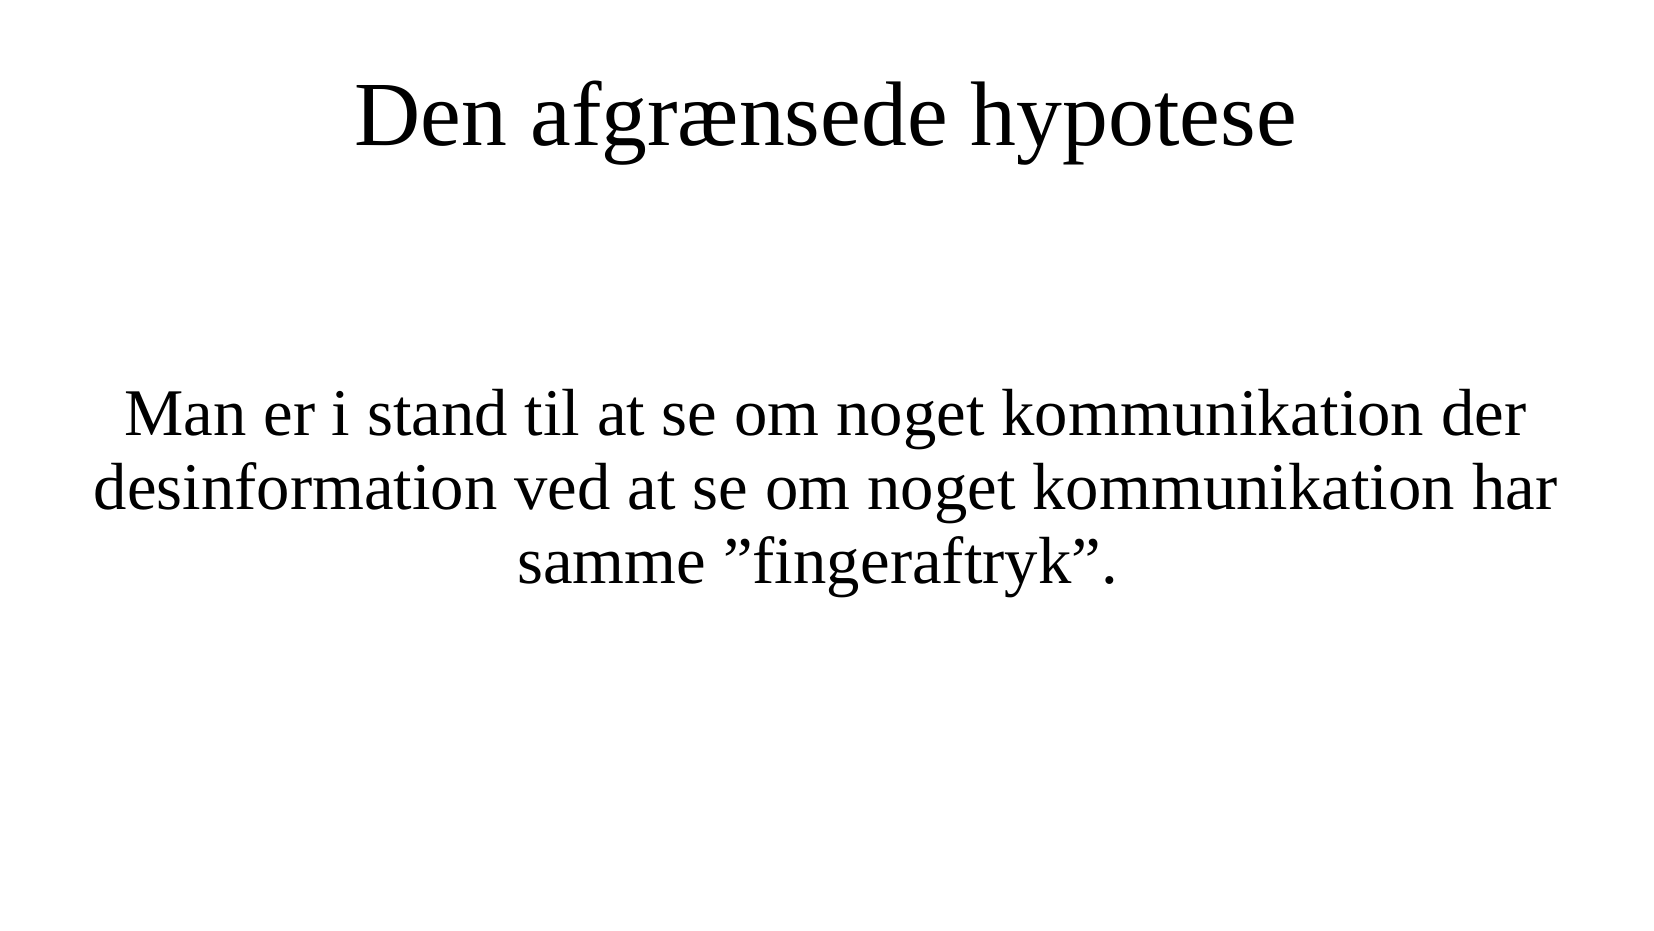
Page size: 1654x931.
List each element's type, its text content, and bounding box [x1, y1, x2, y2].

title Den afgrænsede hypotese [82, 37, 1571, 193]
subtitle Man er i stand til at se om noget kommunikation der desinformation ved at se om noget kommunikation har samme ”fingeraftryk”. [82, 217, 1571, 758]
